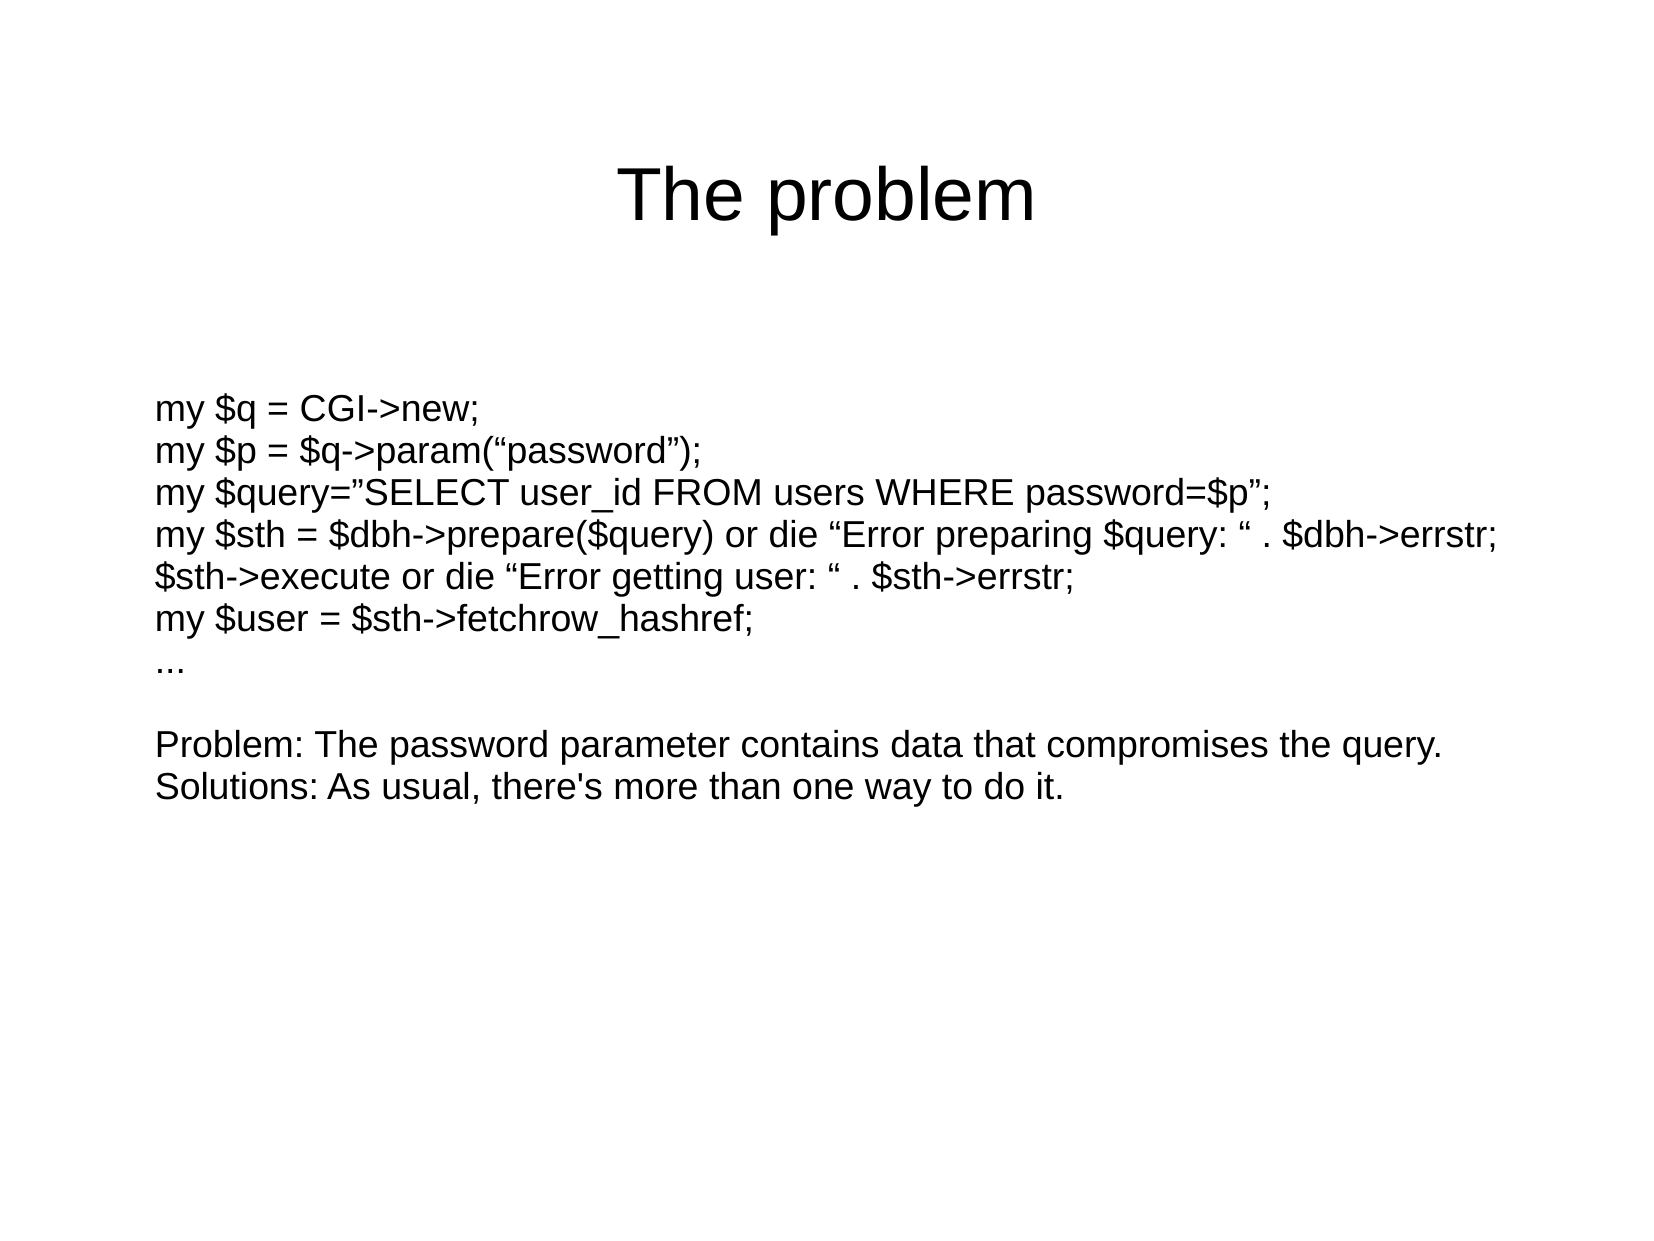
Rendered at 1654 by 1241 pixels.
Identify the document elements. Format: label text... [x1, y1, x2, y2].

text_box my $q = CGI->new; my $p = $q->param(“password”); my $query=”SELECT user_id FROM users WHERE password=$p”; my $sth = $dbh->prepare($query) or die “Error preparing $query: “ . $dbh->errstr; $sth->execute or die “Error getting user: “ . $sth->errstr; my $user = $sth->fetchrow_hashref; ... Problem: The password parameter contains data that compromises the query. Solutions: As usual, there's more than one way to do it. [140, 380, 1514, 829]
text_box The problem [601, 145, 1053, 247]
